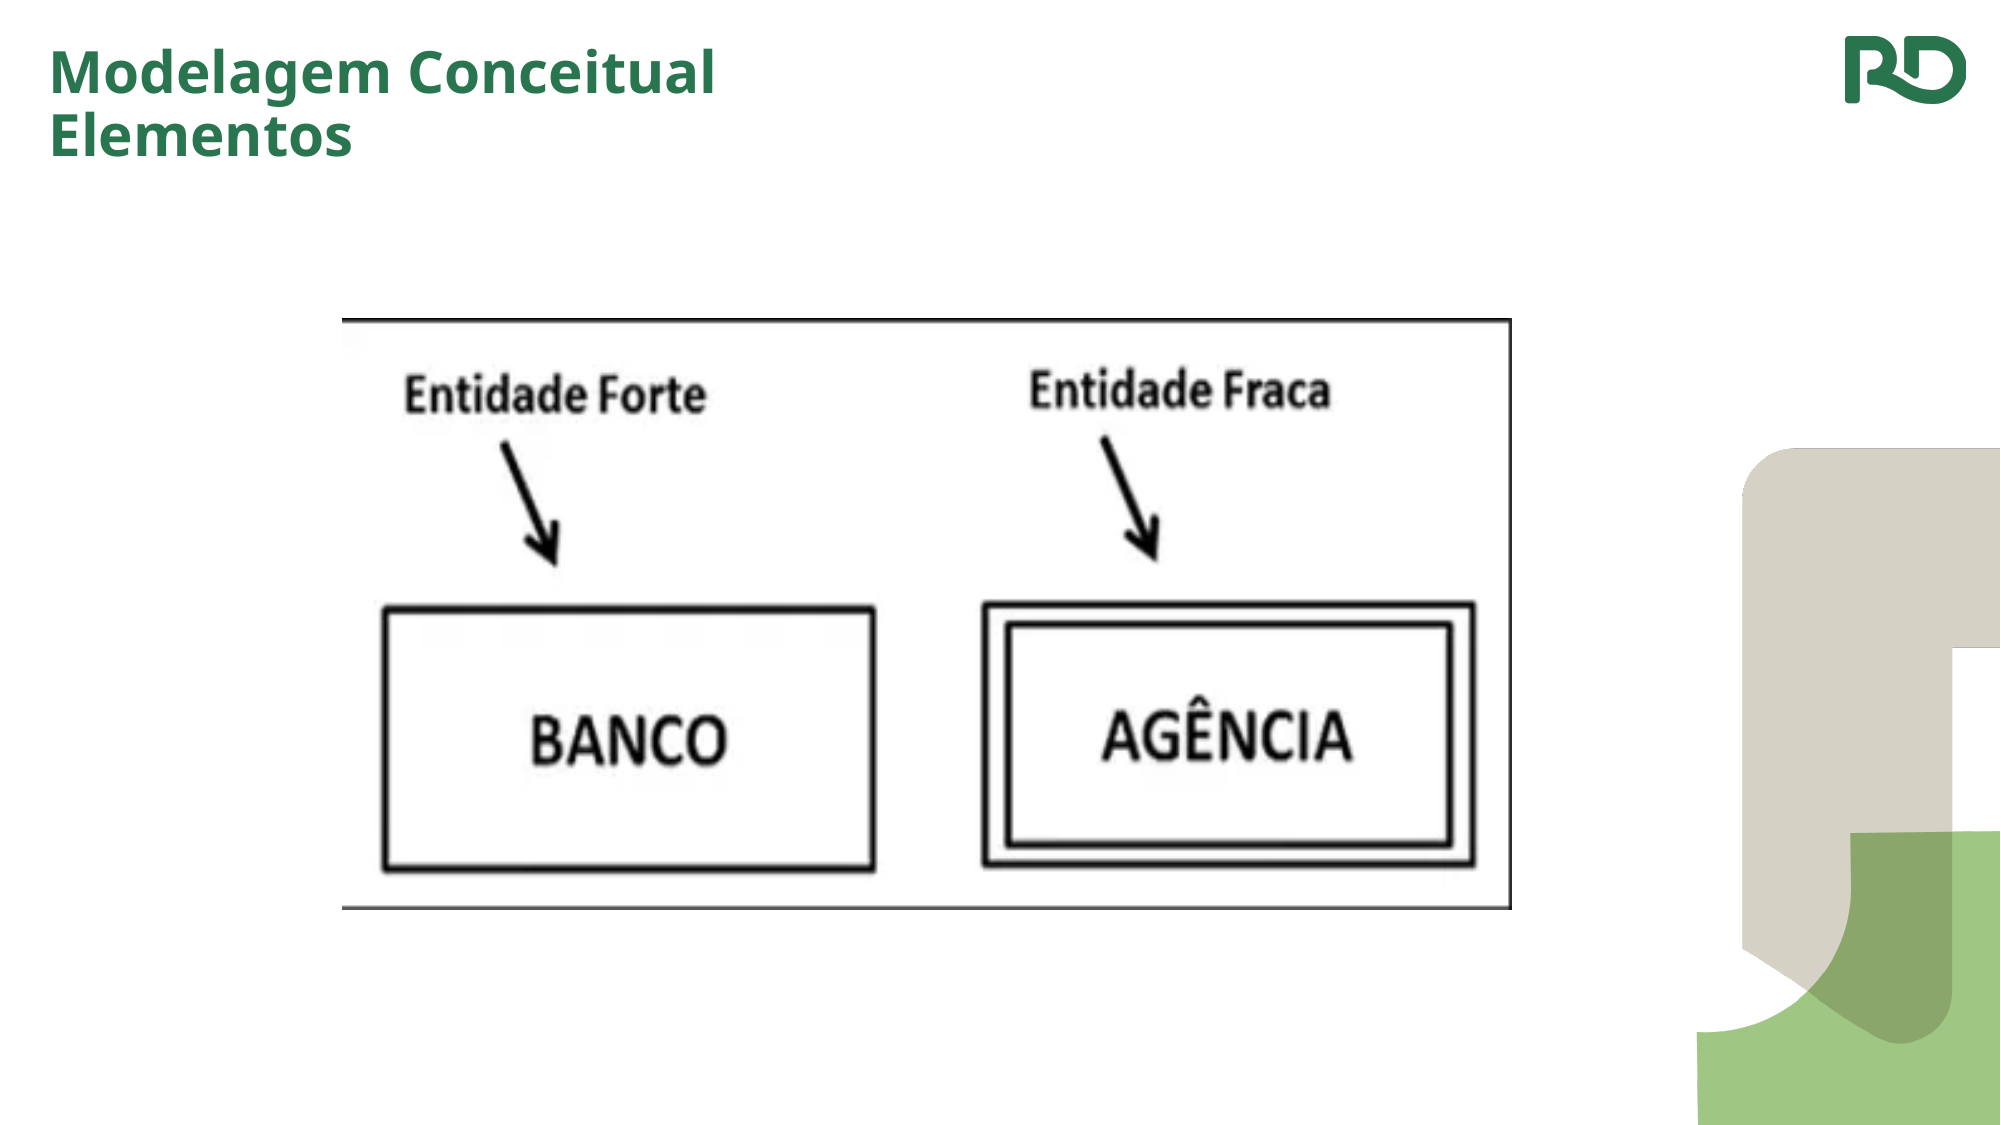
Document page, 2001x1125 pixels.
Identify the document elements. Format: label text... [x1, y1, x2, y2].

picture [342, 318, 1512, 910]
picture [1683, 416, 2000, 1125]
text_box Modelagem Conceitual Elementos [33, 35, 1477, 180]
